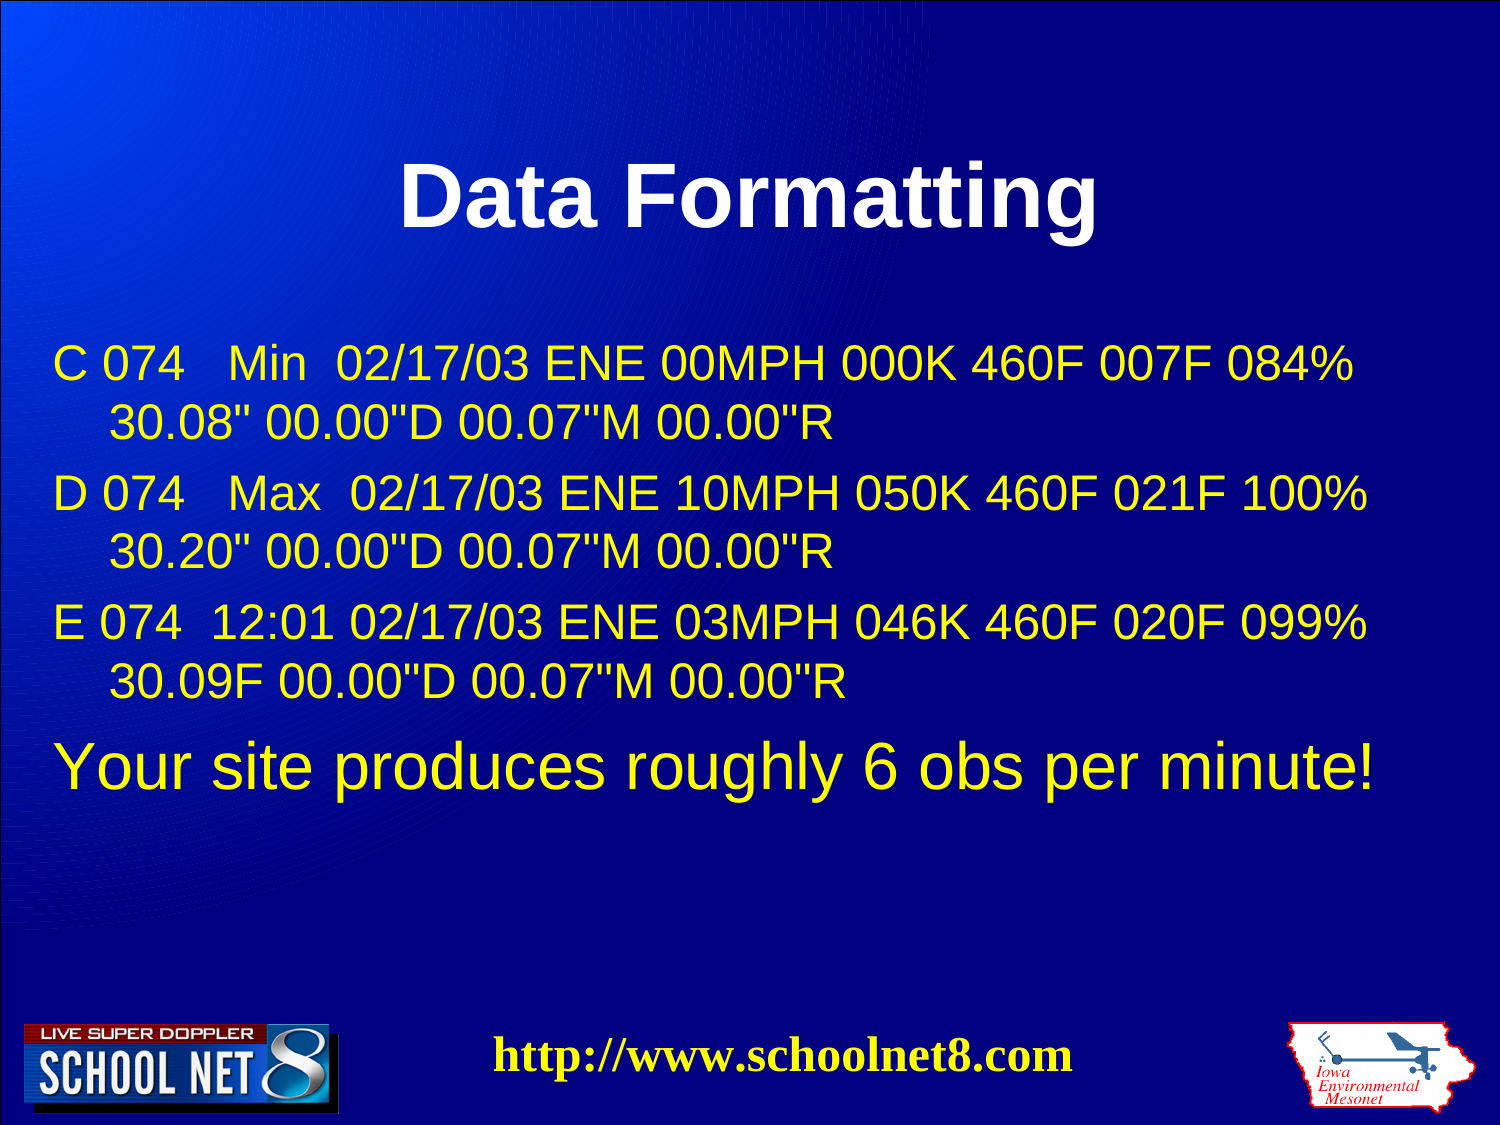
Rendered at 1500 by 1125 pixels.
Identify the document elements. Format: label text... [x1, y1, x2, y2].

title Data Formatting [112, 99, 1388, 288]
picture [1287, 1071, 1476, 1114]
picture [24, 1024, 324, 1103]
list C 074 Min 02/17/03 ENE 00MPH 000K 460F 007F 084% 30.08" 00.00"D 00.07"M 00.00"R D 074 Max 02/17/03 ENE 10MPH 050K 460F 021F 100% 30.20" 00.00"D 00.07"M 00.00"R E 074 12:01 02/17/03 ENE 03MPH 046K 460F 020F 099% 30.09F 00.00"D 00.07"M 00.00"R Your site produces roughly 6 obs per minute! [37, 324, 1500, 1071]
